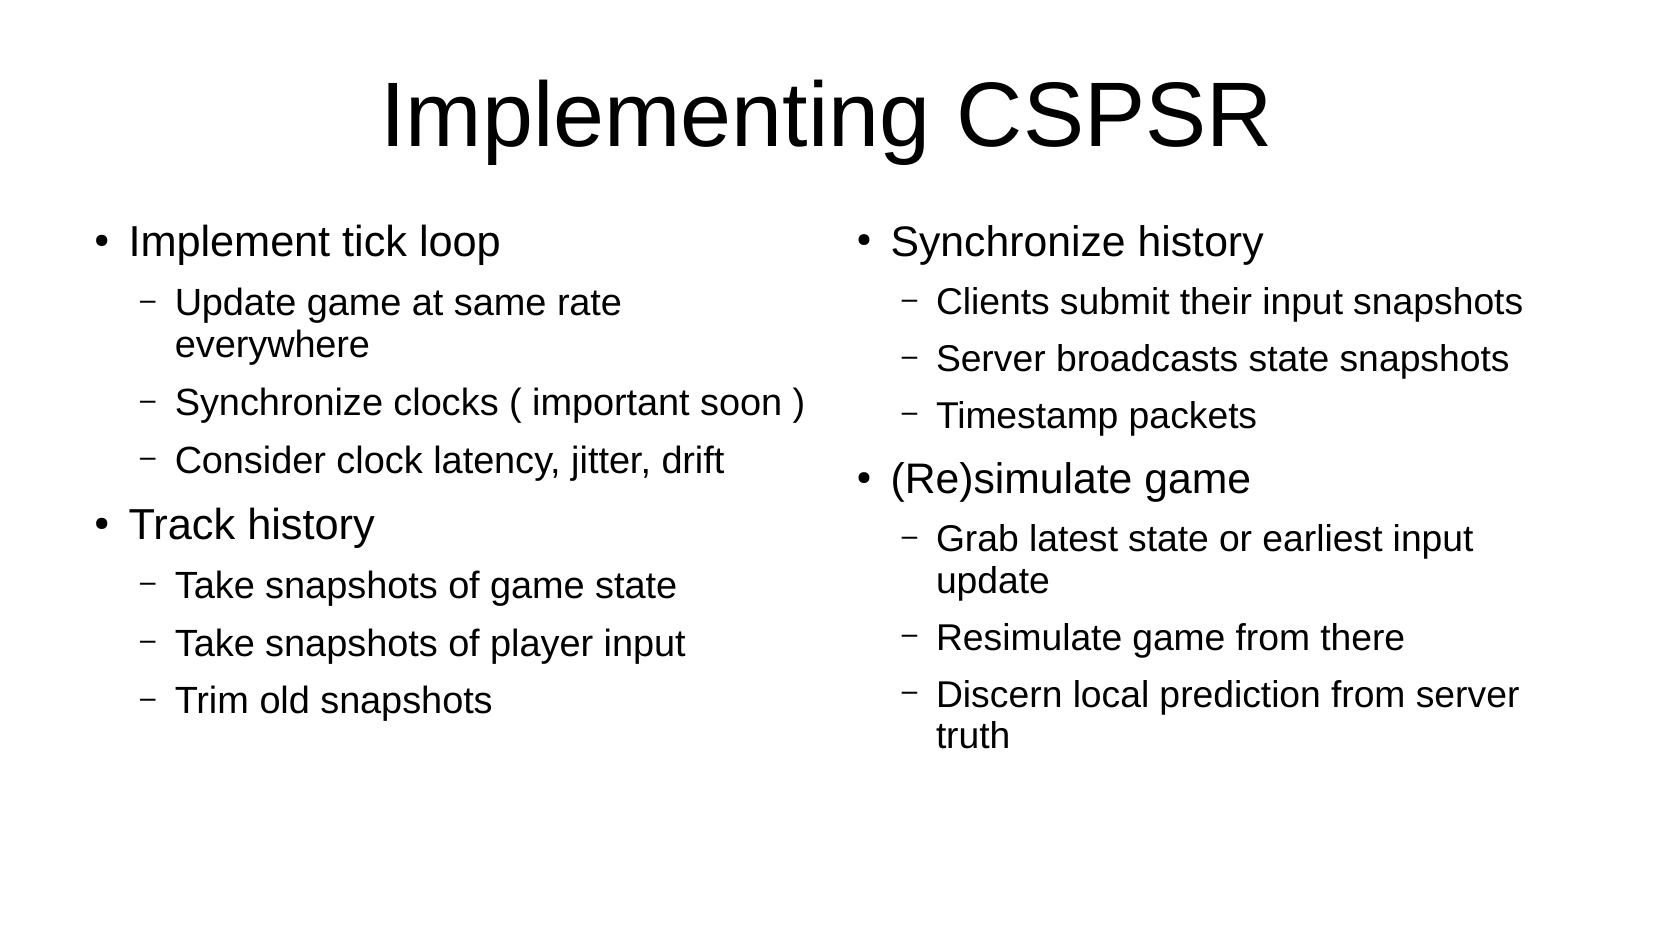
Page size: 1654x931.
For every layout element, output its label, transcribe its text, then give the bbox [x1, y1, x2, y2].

list Synchronize history Clients submit their input snapshots Server broadcasts state snapshots Timestamp packets (Re)simulate game Grab latest state or earliest input update Resimulate game from there Discern local prediction from server truth [845, 217, 1572, 758]
title Implementing CSPSR [82, 37, 1571, 193]
list Implement tick loop Update game at same rate everywhere Synchronize clocks ( important soon ) Consider clock latency, jitter, drift Track history Take snapshots of game state Take snapshots of player input Trim old snapshots [82, 217, 809, 758]
